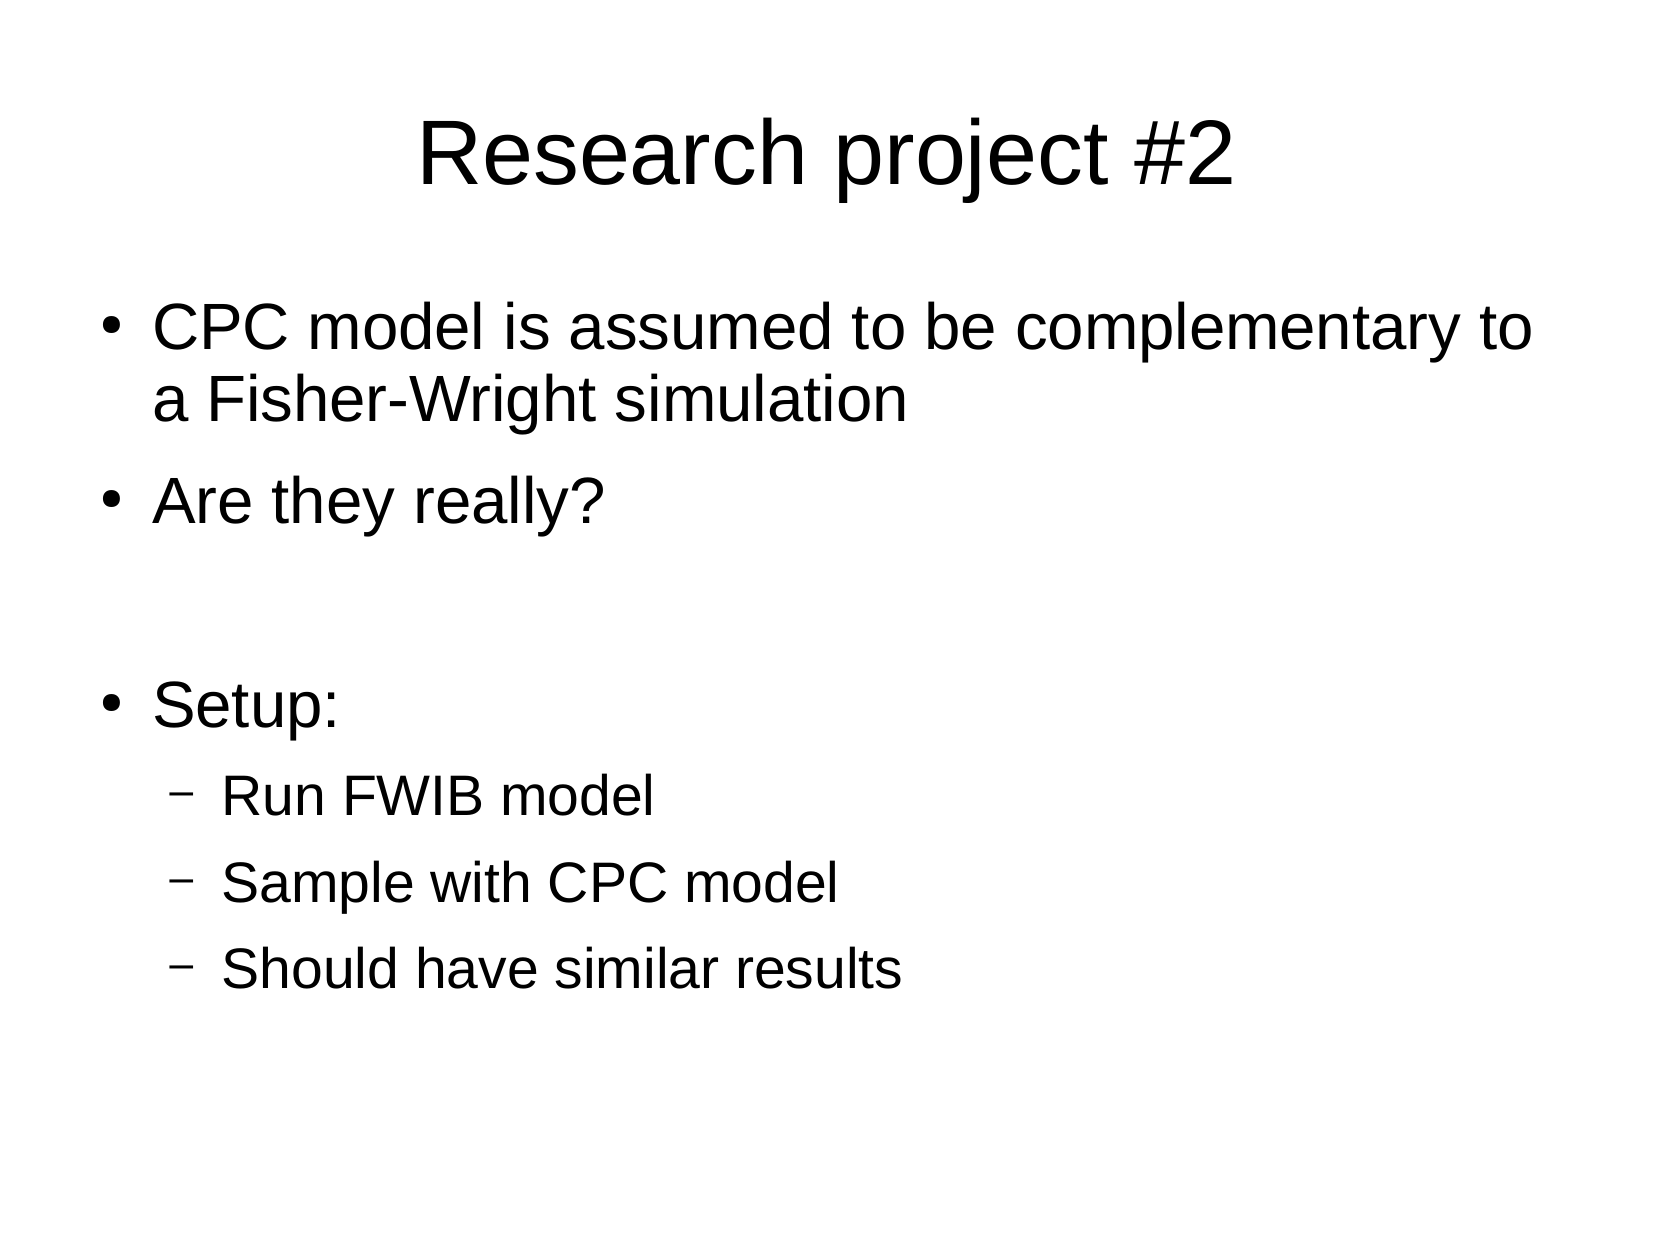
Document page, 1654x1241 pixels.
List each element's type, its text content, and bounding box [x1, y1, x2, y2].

title Research project #2 [82, 49, 1571, 257]
list CPC model is assumed to be complementary to a Fisher-Wright simulation Are they really? Setup: Run FWIB model Sample with CPC model Should have similar results [82, 290, 1571, 1010]
